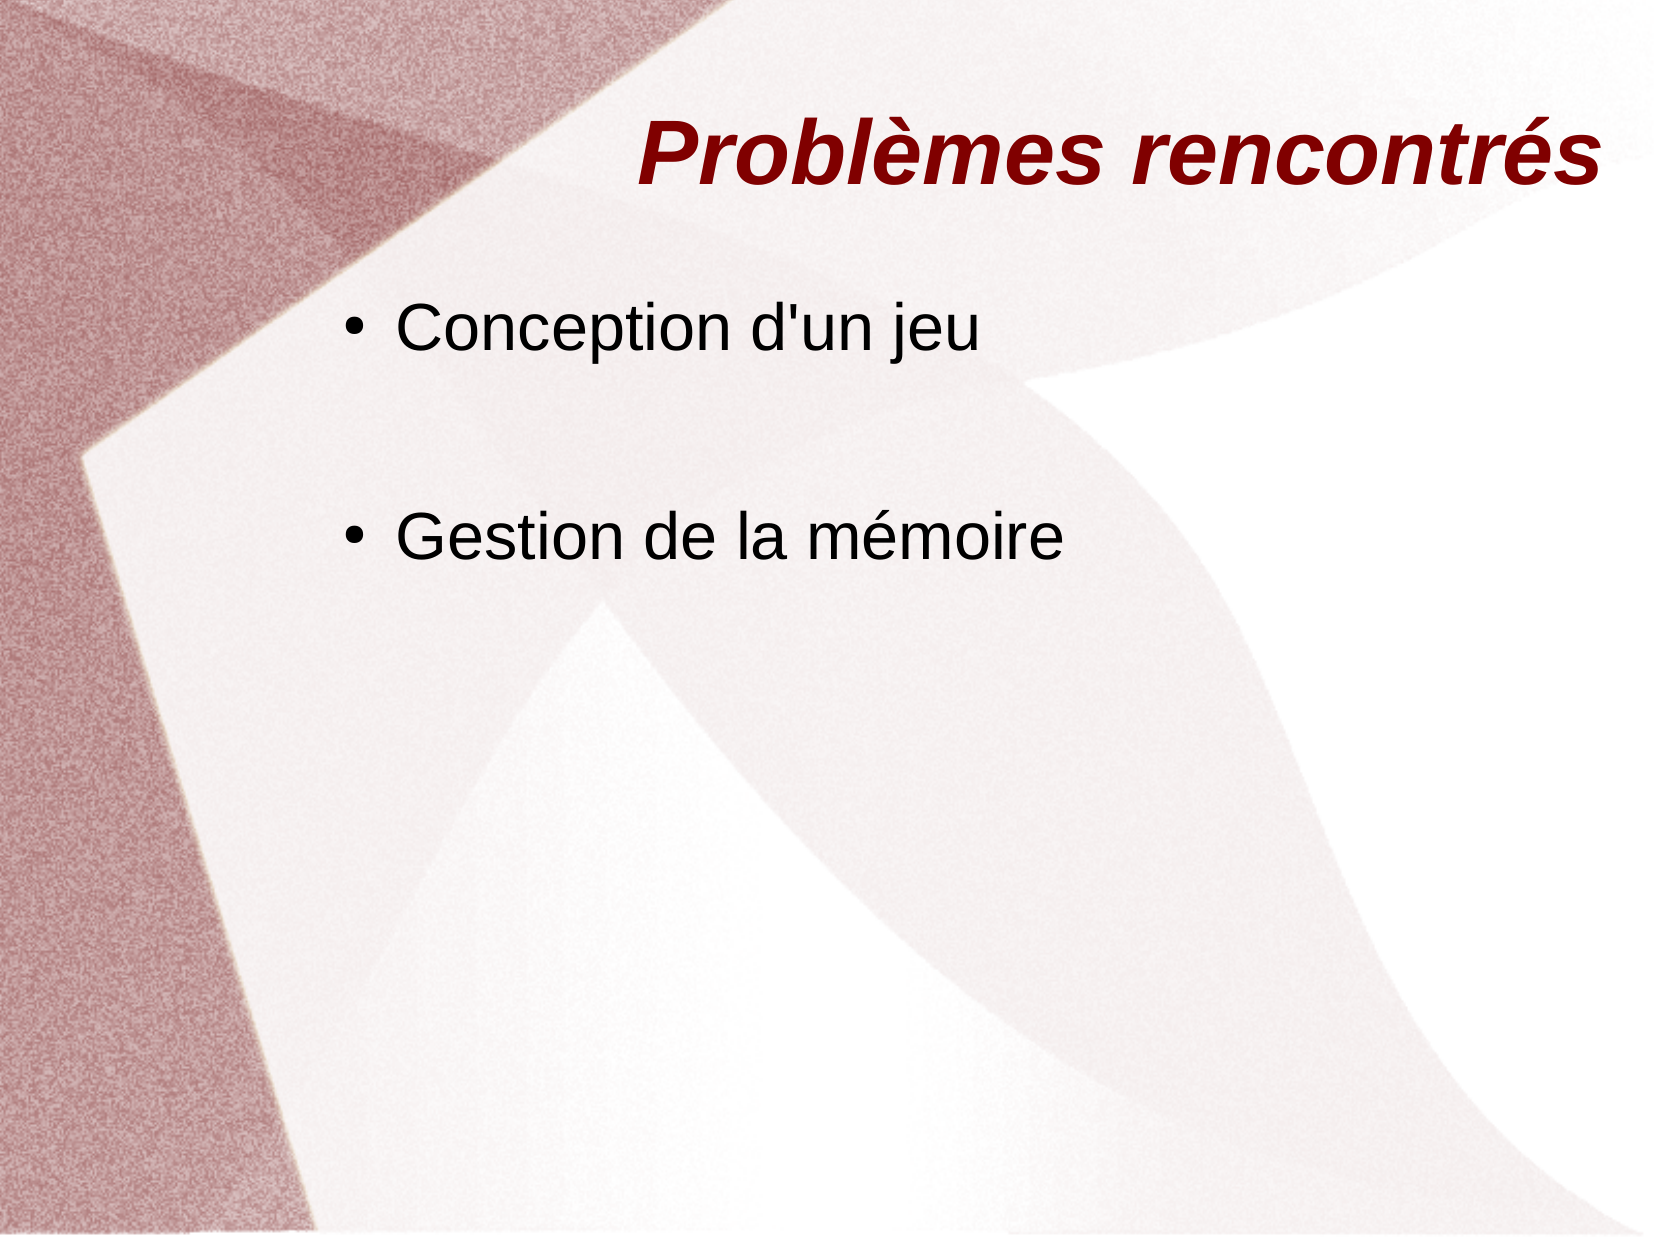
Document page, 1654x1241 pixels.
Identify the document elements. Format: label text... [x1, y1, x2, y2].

title Problèmes rencontrés [596, 49, 1607, 257]
list Conception d'un jeu Gestion de la mémoire [324, 290, 1601, 995]
picture [0, 0, 1654, 1241]
